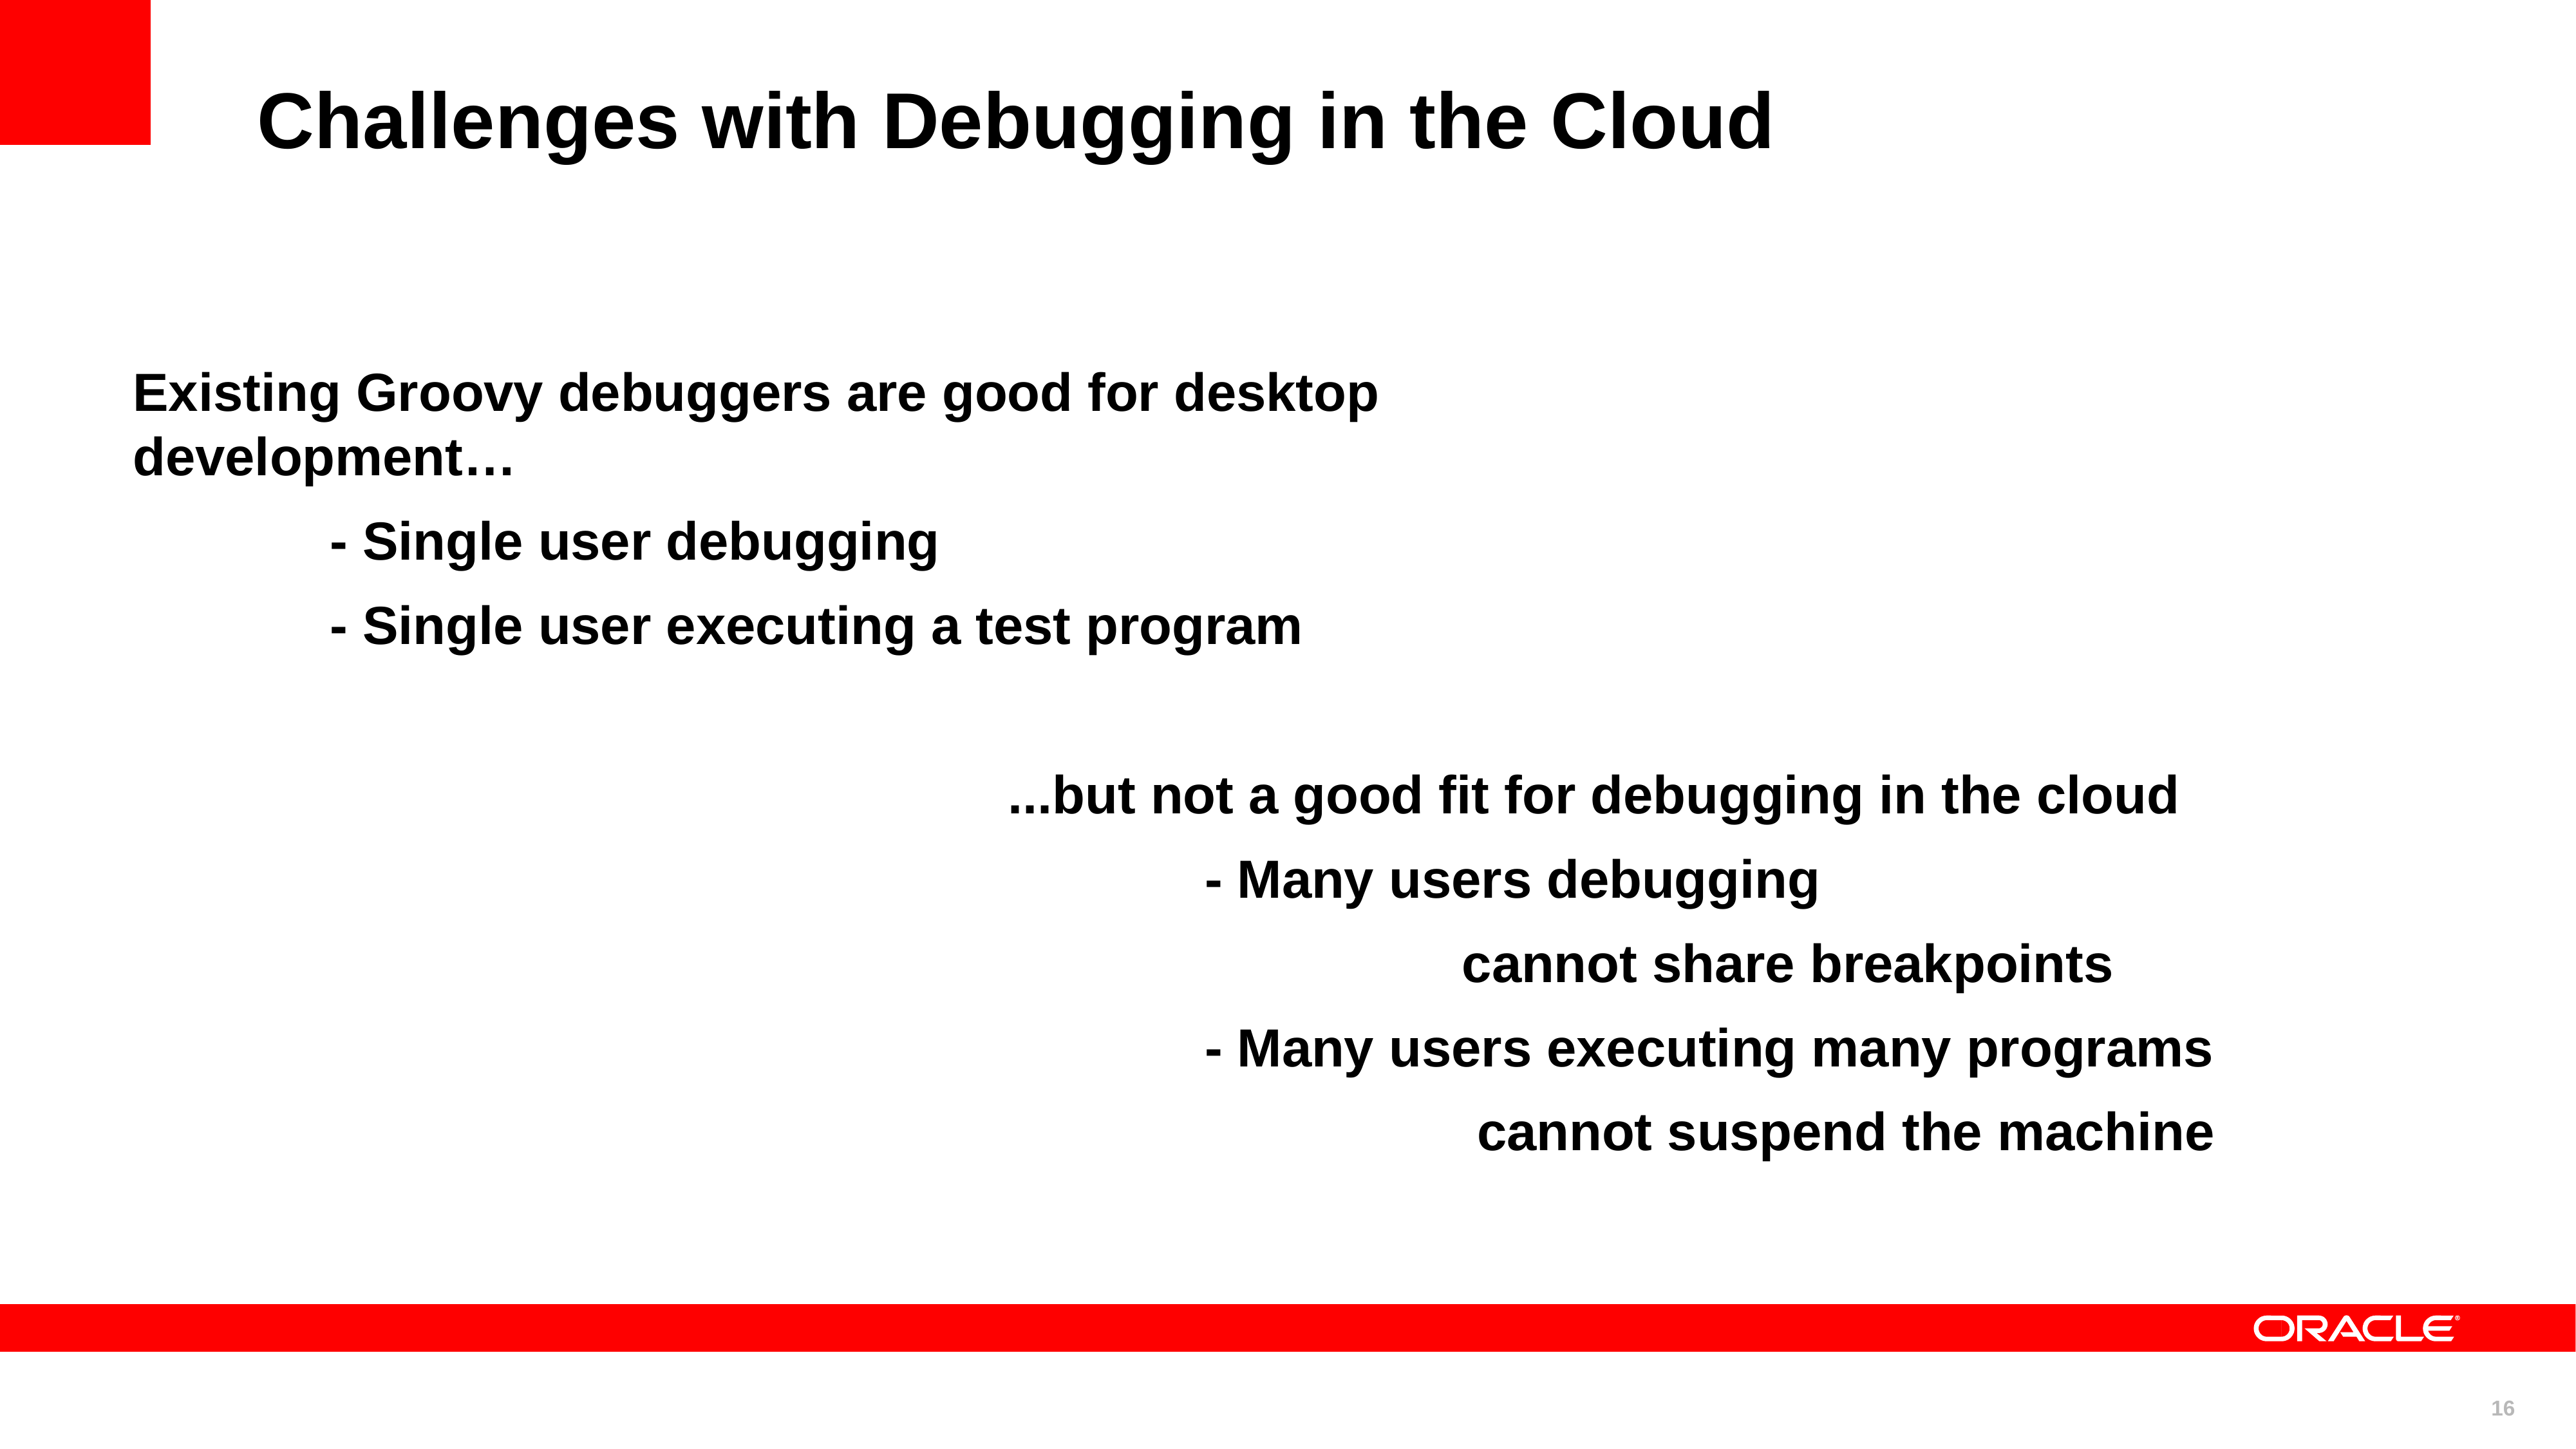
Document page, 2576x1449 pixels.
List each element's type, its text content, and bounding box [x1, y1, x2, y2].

text_box Existing Groovy debuggers are good for desktop development… - Single user debugging - Single user executing a test program [133, 357, 1617, 1114]
picture [0, 1304, 1008, 1352]
picture [0, 0, 151, 145]
picture [2492, 1304, 2576, 1352]
title Challenges with Debugging in the Cloud [257, 69, 2318, 251]
text_box ...but not a good fit for debugging in the cloud - Many users debugging cannot share breakpoints - Many users executing many programs cannot suspend the machine [1008, 760, 2492, 1449]
